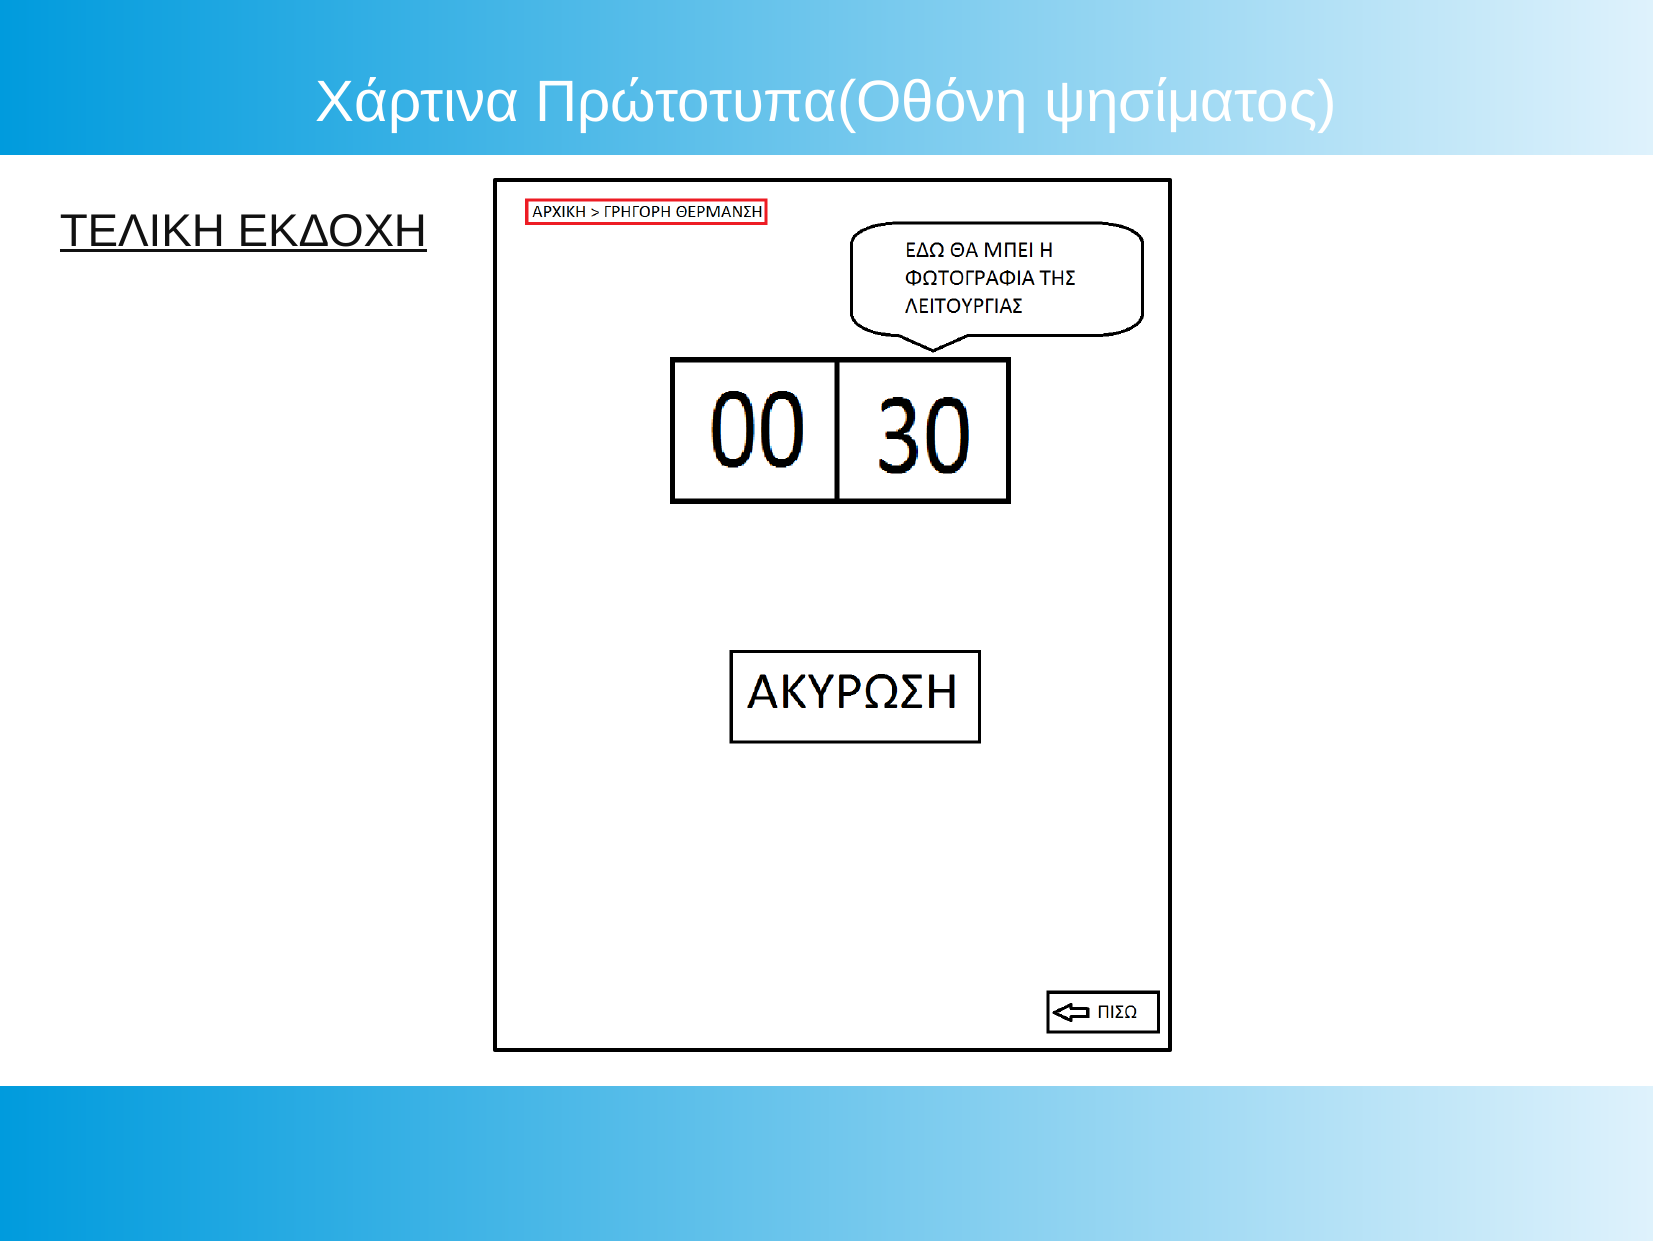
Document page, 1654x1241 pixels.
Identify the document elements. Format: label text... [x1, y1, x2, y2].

picture [525, 197, 1168, 1036]
text_box ΤΕΛΙΚΗ ΕΚΔΟΧΗ [45, 197, 676, 269]
title Χάρτινα Πρώτοτυπα(Οθόνη ψησίματος) [82, 49, 1571, 155]
